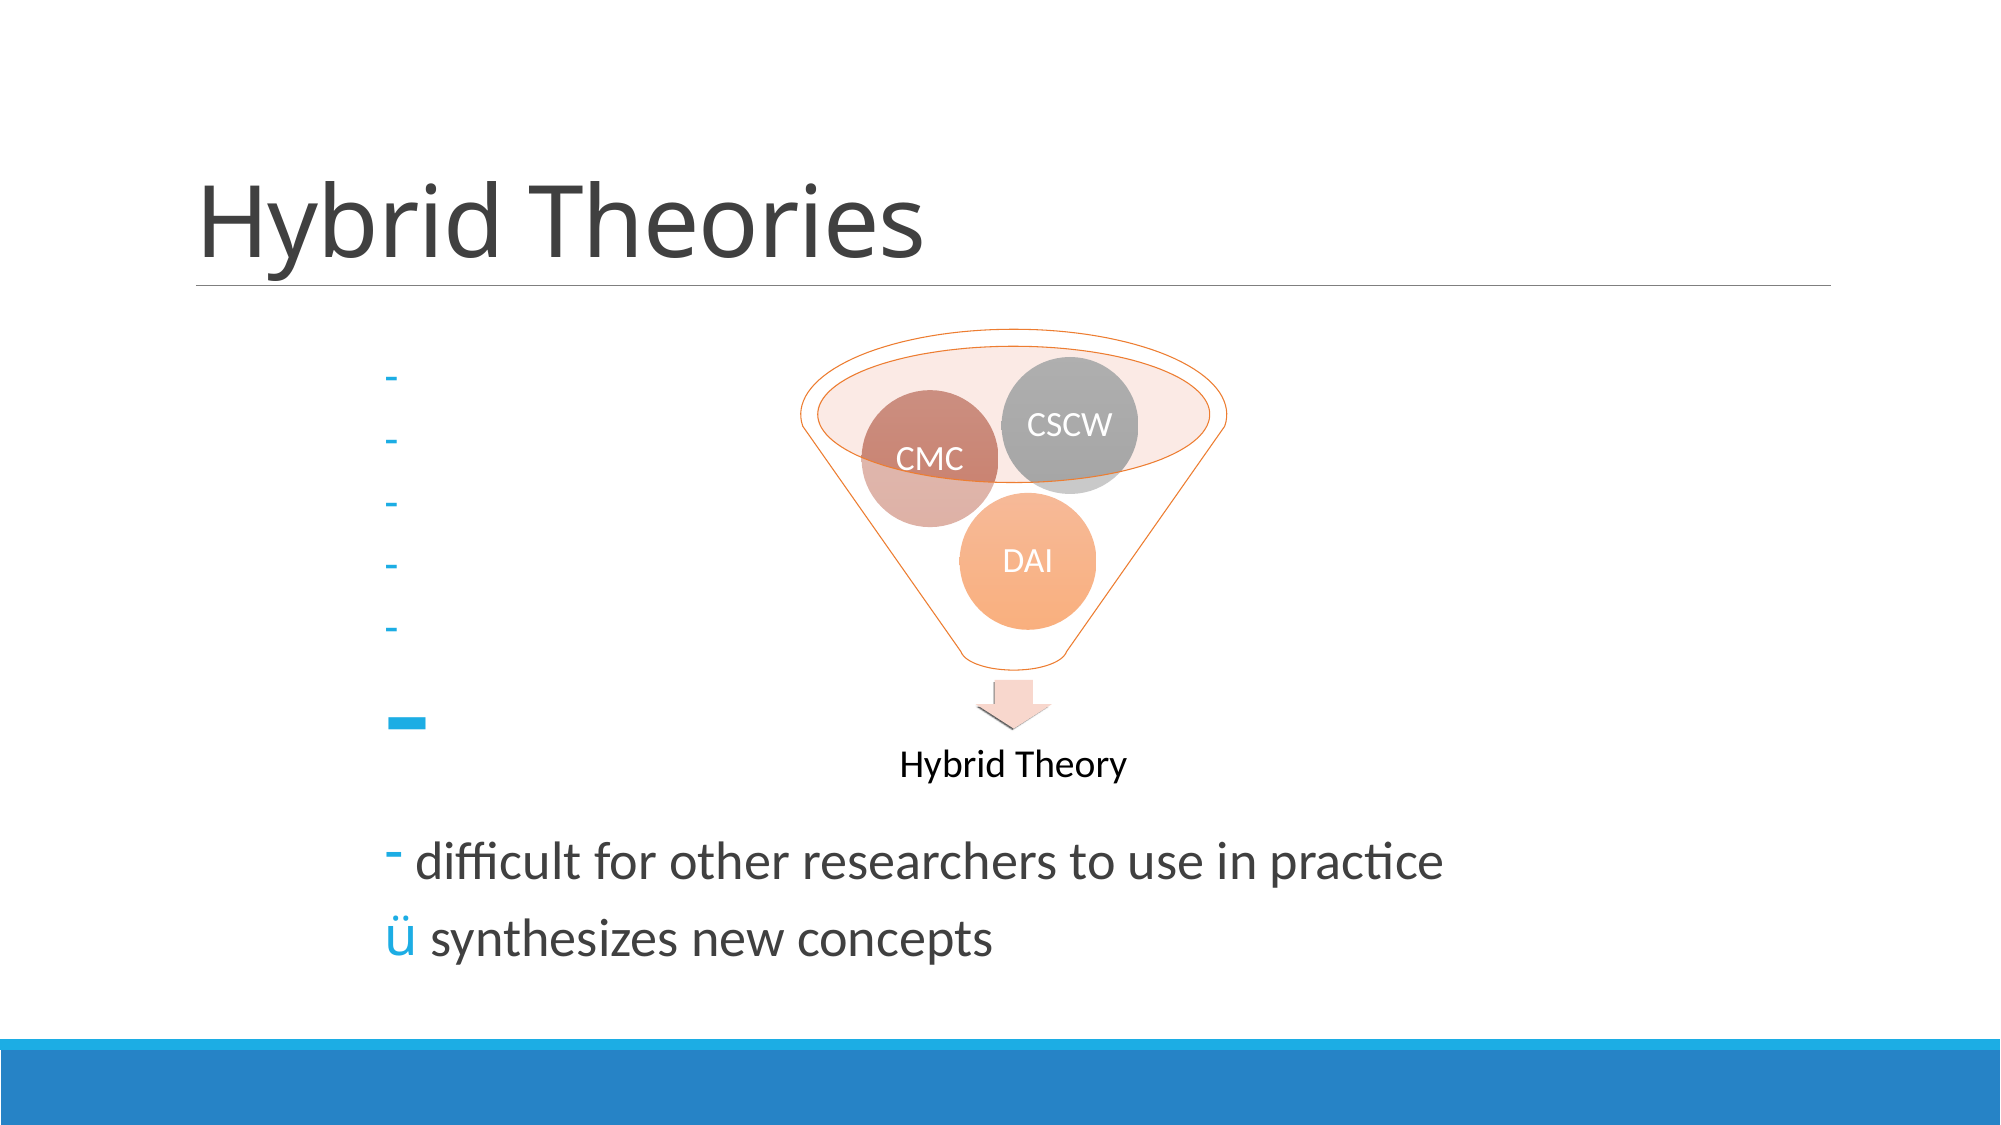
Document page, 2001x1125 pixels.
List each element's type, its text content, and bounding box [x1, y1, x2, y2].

list difficult for other researchers to use in practice synthesizes new concepts [384, 349, 1623, 1010]
title Hybrid Theories [180, 47, 1831, 286]
text_box CSCW [1001, 356, 1139, 482]
text_box Hybrid Theory [831, 718, 1197, 811]
text_box [975, 679, 1052, 718]
text_box CMC [861, 390, 999, 482]
text_box [800, 329, 1227, 671]
